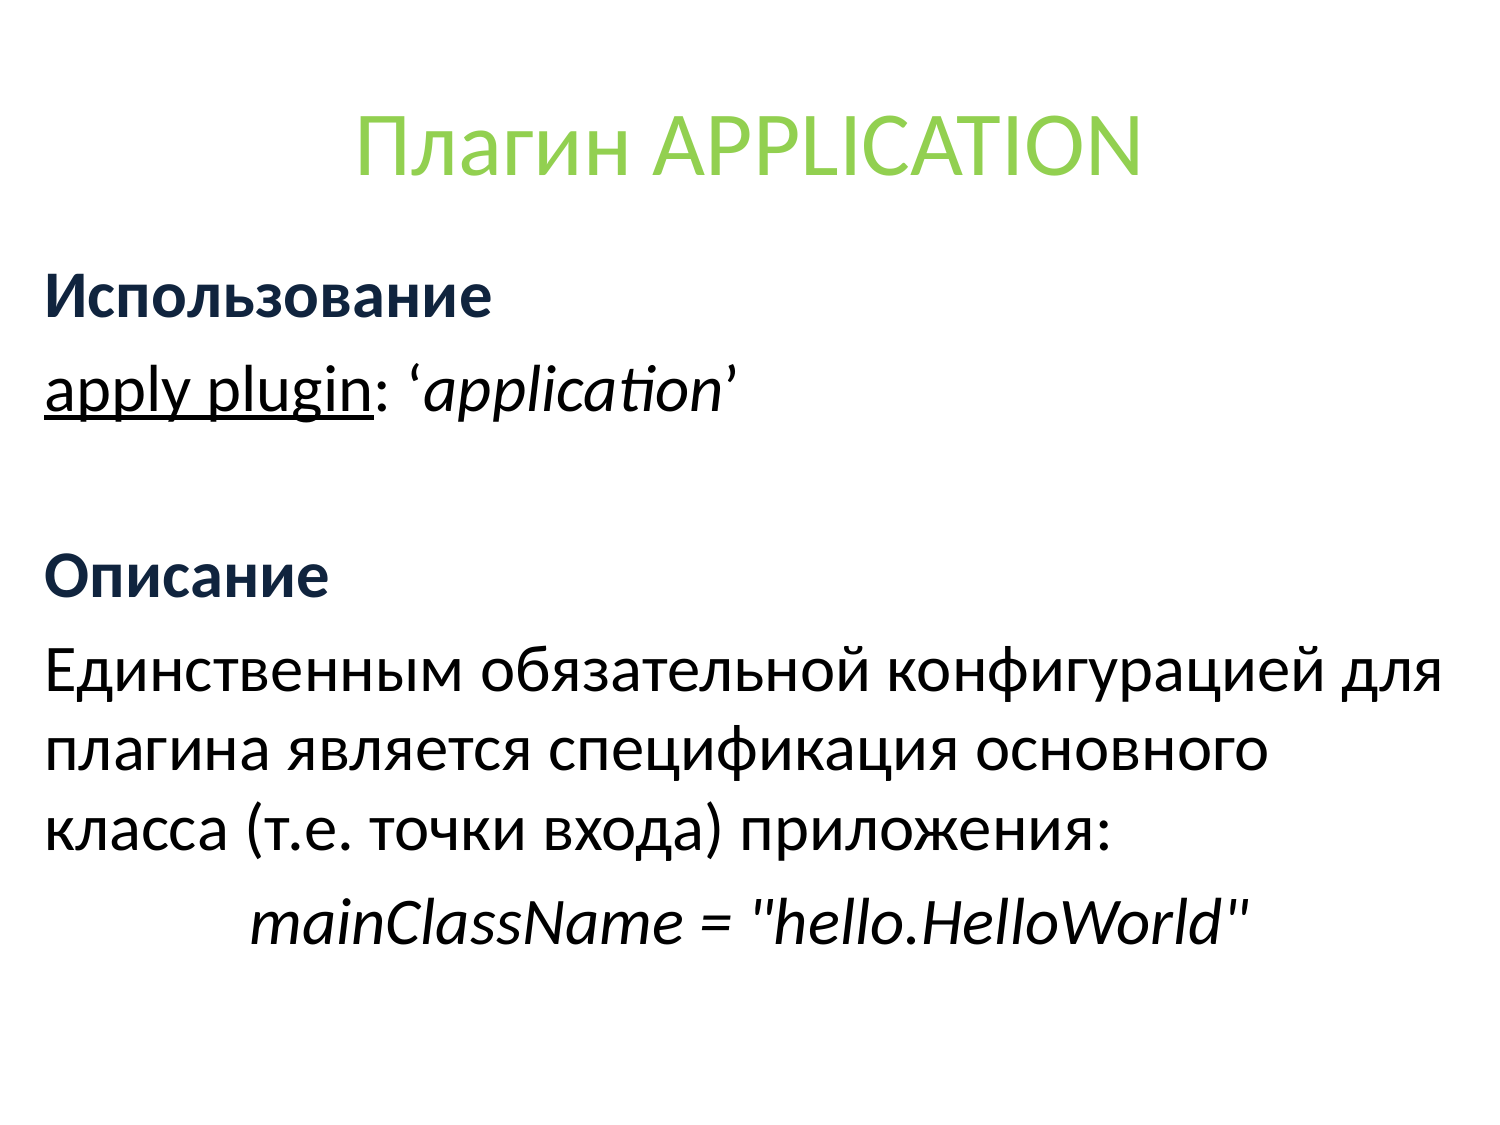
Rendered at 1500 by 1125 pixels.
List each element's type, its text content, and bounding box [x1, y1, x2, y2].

title Плагин APPLICATION [75, 45, 1425, 233]
list Использование apply plugin: ‘application’ Описание Единственным обязательной конфигурацией для плагина является спецификация основного класса (т.е. точки входа) приложения: mainClassName = "hello.HelloWorld" [29, 243, 1471, 1059]
